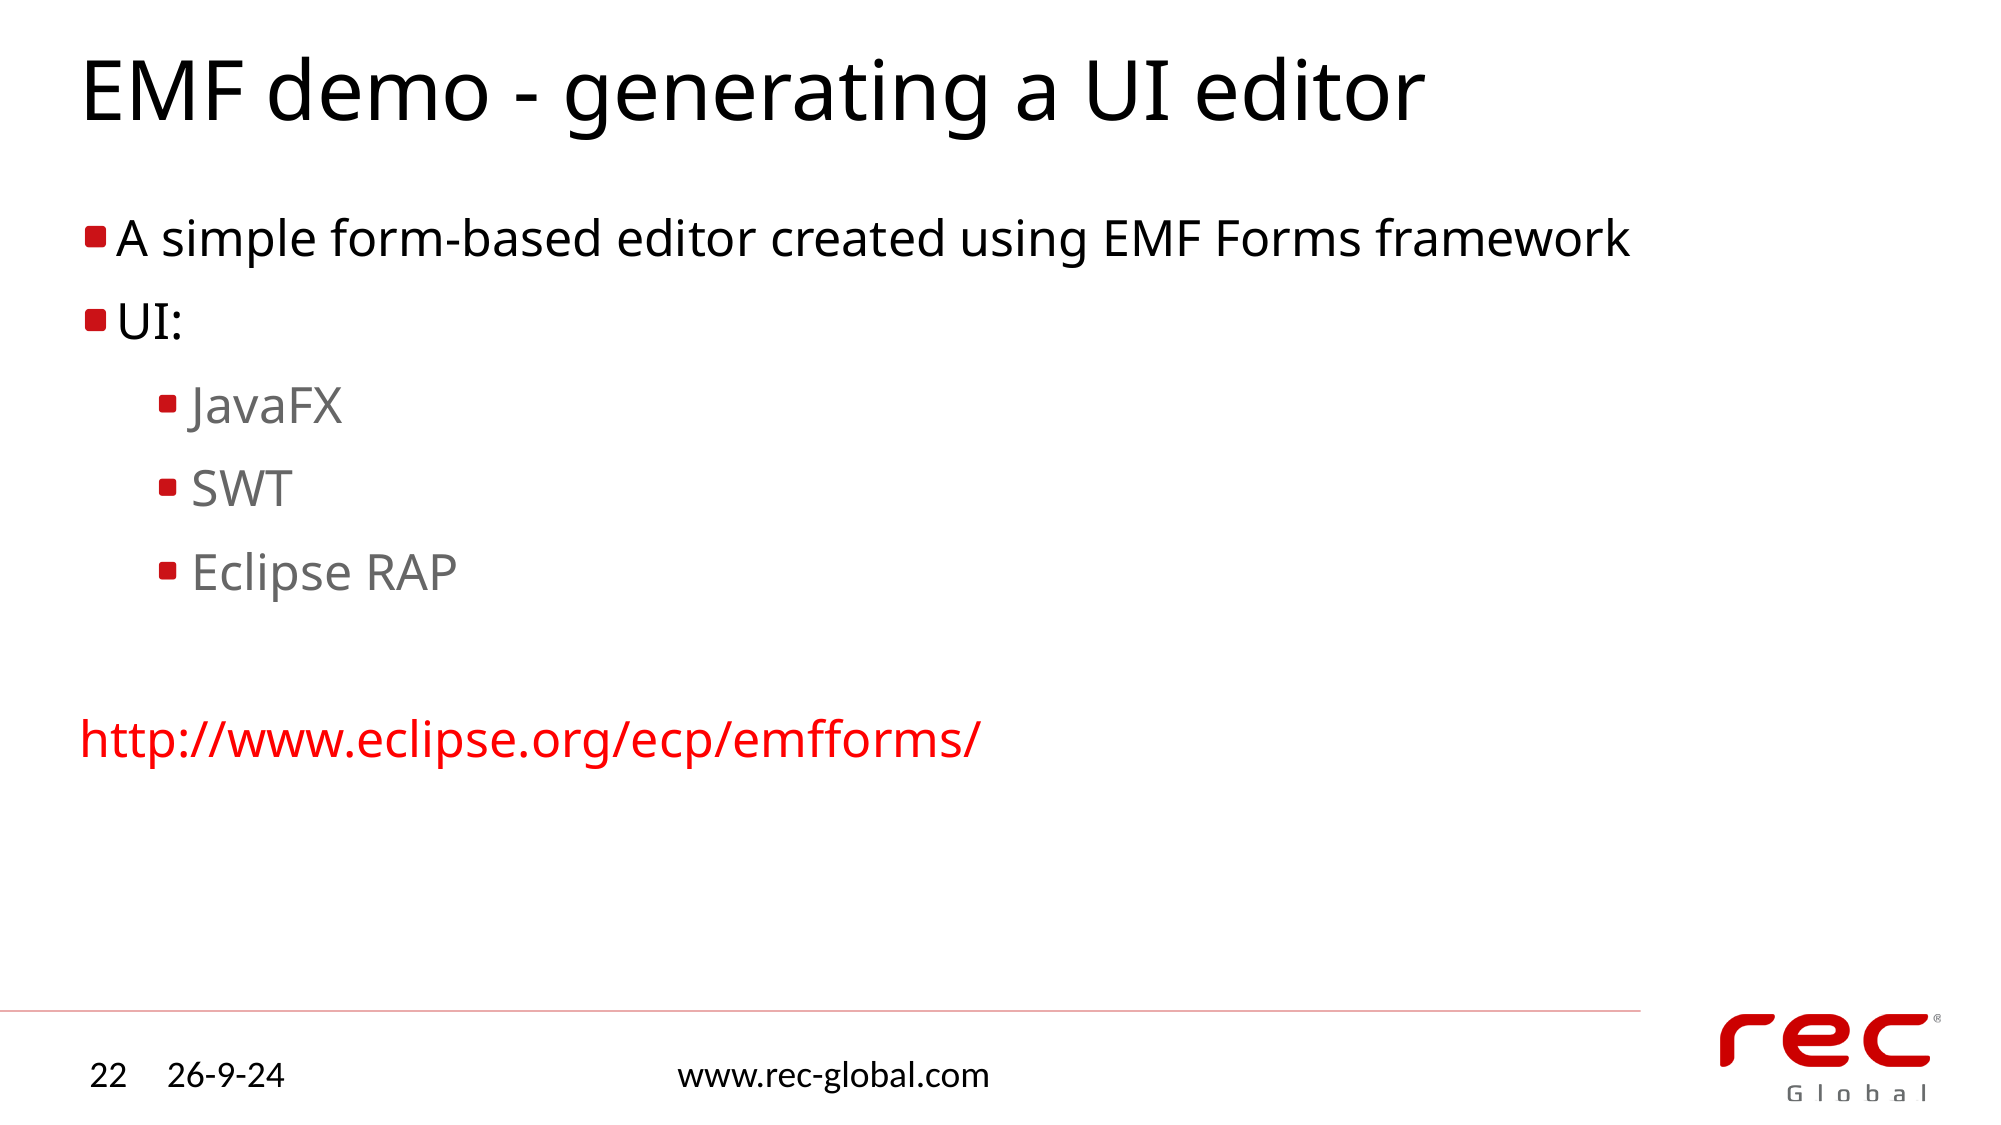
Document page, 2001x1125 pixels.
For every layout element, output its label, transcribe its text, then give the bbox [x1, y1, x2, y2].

picture [1720, 1014, 1941, 1102]
title EMF demo - generating a UI editor [64, 0, 1934, 188]
list A simple form-based editor created using EMF Forms framework UI: JavaFX SWT Eclipse RAP http://www.eclipse.org/ecp/emfforms/ [64, 205, 1934, 1011]
footer www.rec-global.com [662, 1042, 1338, 1103]
slide_number 15-11-25 [152, 1042, 327, 1103]
slide_number <numer> [64, 1042, 152, 1103]
